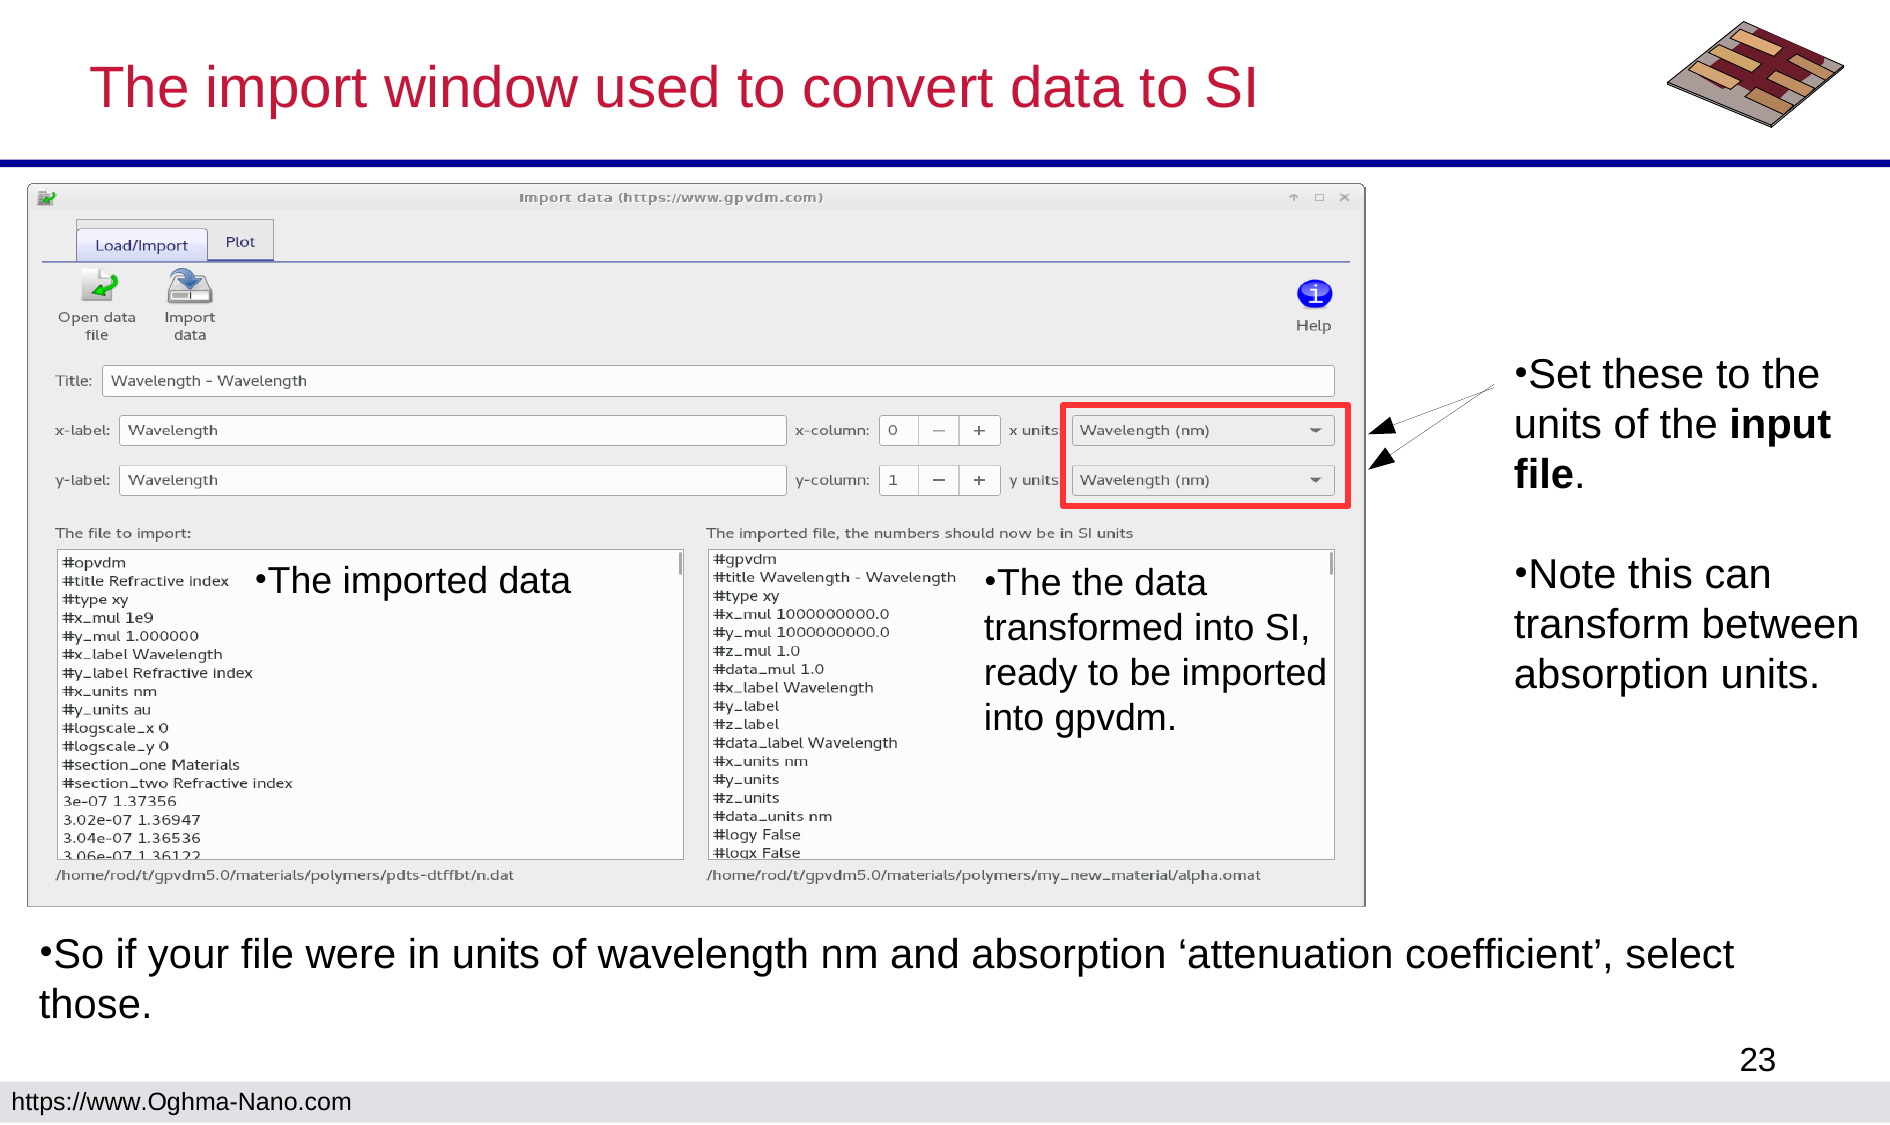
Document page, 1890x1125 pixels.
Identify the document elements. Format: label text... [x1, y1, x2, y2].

text_box <number> [1724, 1030, 1890, 1101]
text_box So if your file were in units of wavelength nm and absorption ‘attenuation coefficient’, select those. [24, 919, 1803, 1085]
text_box The imported data [239, 549, 839, 664]
text_box Set these to the units of the input file. Note this can transform between absorption units. [1499, 339, 1876, 755]
picture [27, 183, 1366, 907]
title The import window used to convert data to SI [74, 34, 1634, 140]
text_box The the data transformed into SI, ready to be imported into gpvdm. [969, 550, 1368, 791]
